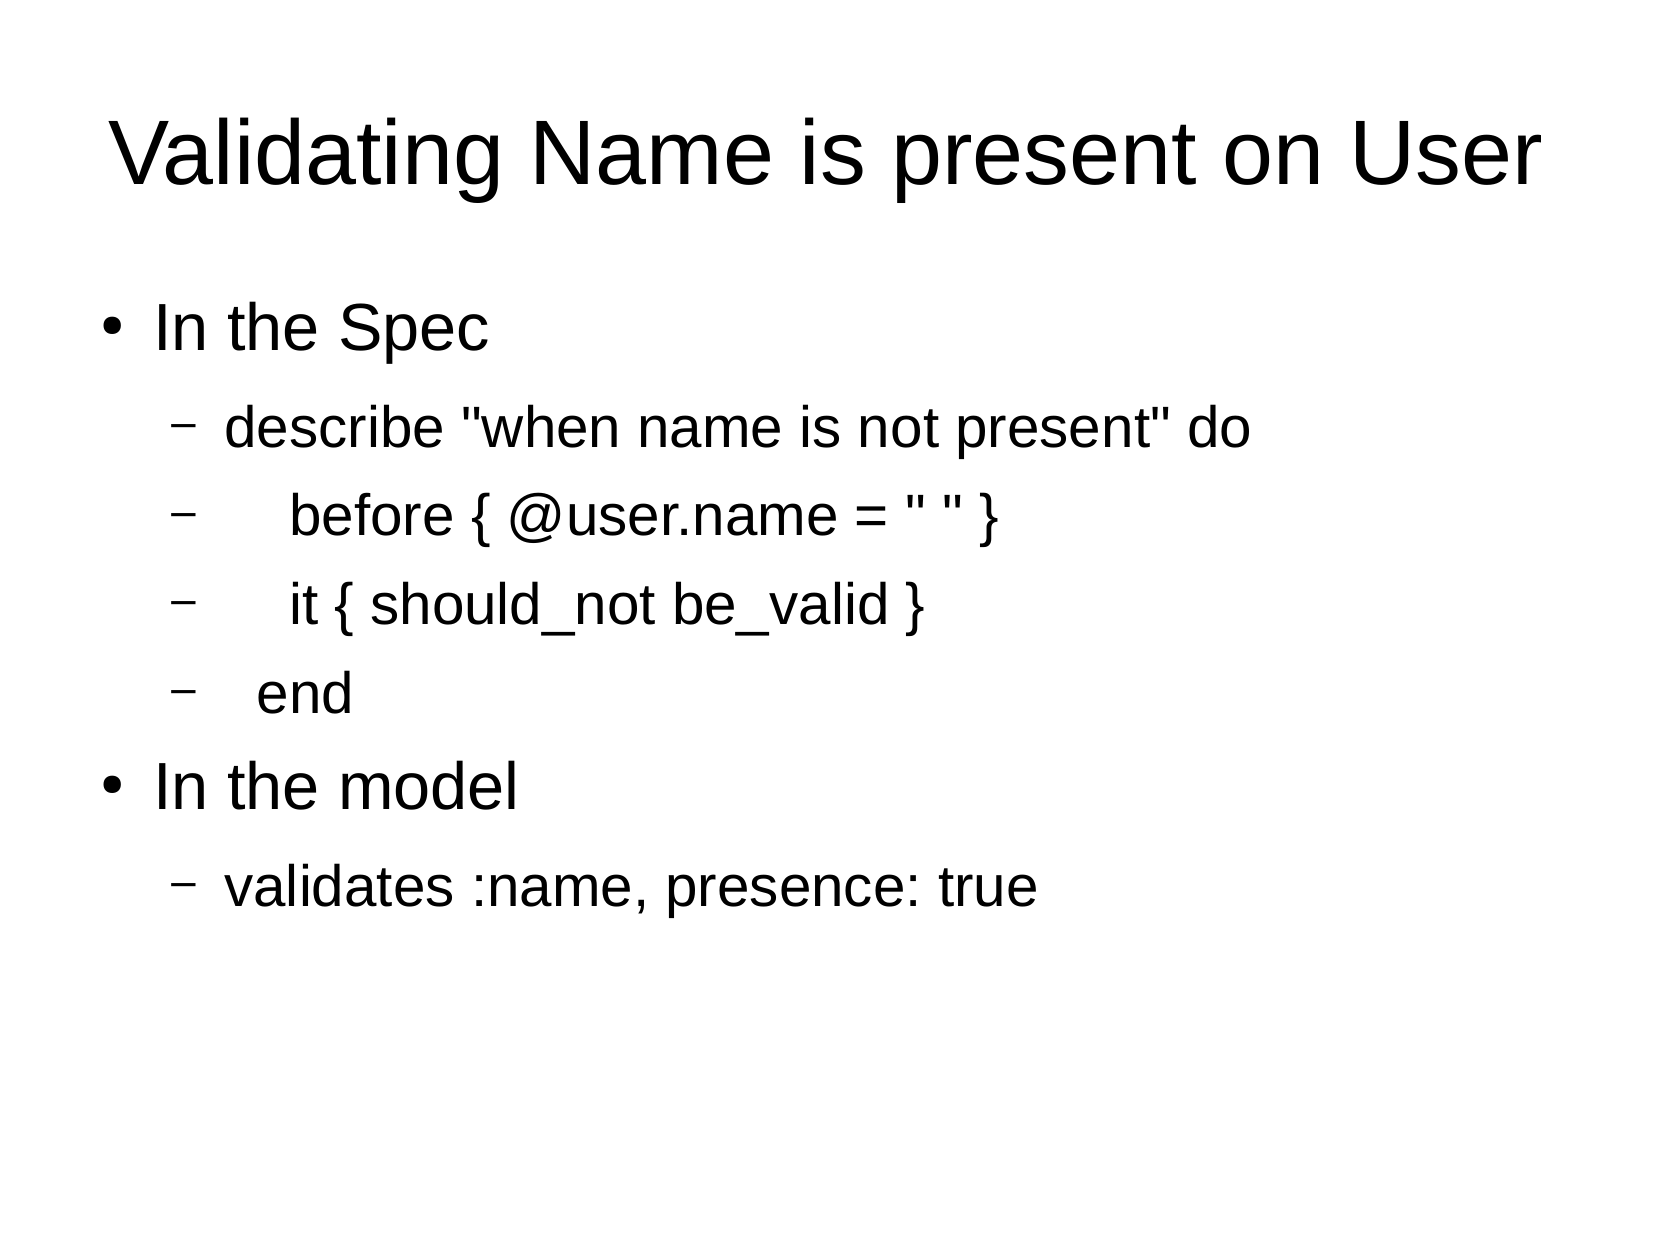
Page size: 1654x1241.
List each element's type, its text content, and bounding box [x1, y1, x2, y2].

list In the Spec describe "when name is not present" do before { @user.name = " " } it { should_not be_valid } end In the model validates :name, presence: true [82, 290, 1538, 1010]
title Validating Name is present on User [82, 49, 1571, 257]
